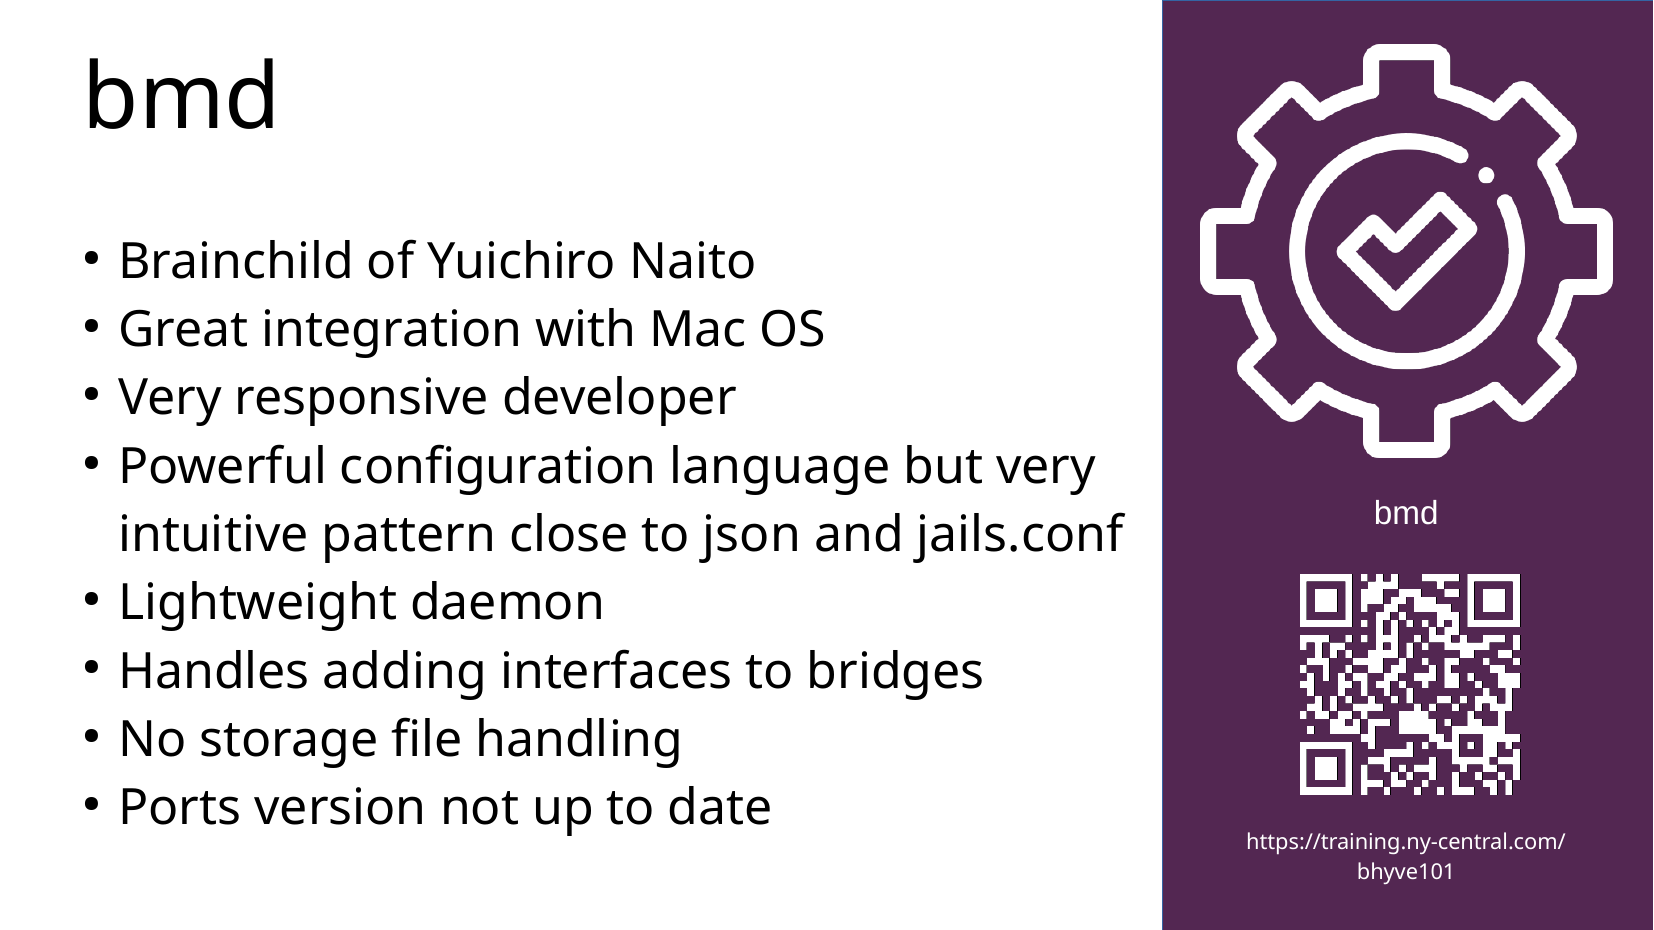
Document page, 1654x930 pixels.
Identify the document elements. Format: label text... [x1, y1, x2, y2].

picture [1268, 638, 1550, 826]
subtitle Brainchild of Yuichiro Naito Great integration with Mac OS Very responsive developer Powerful configuration language but very intuitive pattern close to json and jails.conf Lightweight daemon Handles adding interfaces to bridges No storage file handling Ports version not up to date [82, 224, 1126, 840]
text_box https://training.ny-central.com/bhyve101 [1200, 819, 1613, 930]
picture [1200, 44, 1613, 458]
text_box [1162, 0, 1653, 930]
title bmd [82, 37, 1571, 150]
text_box bmd [1200, 487, 1613, 638]
